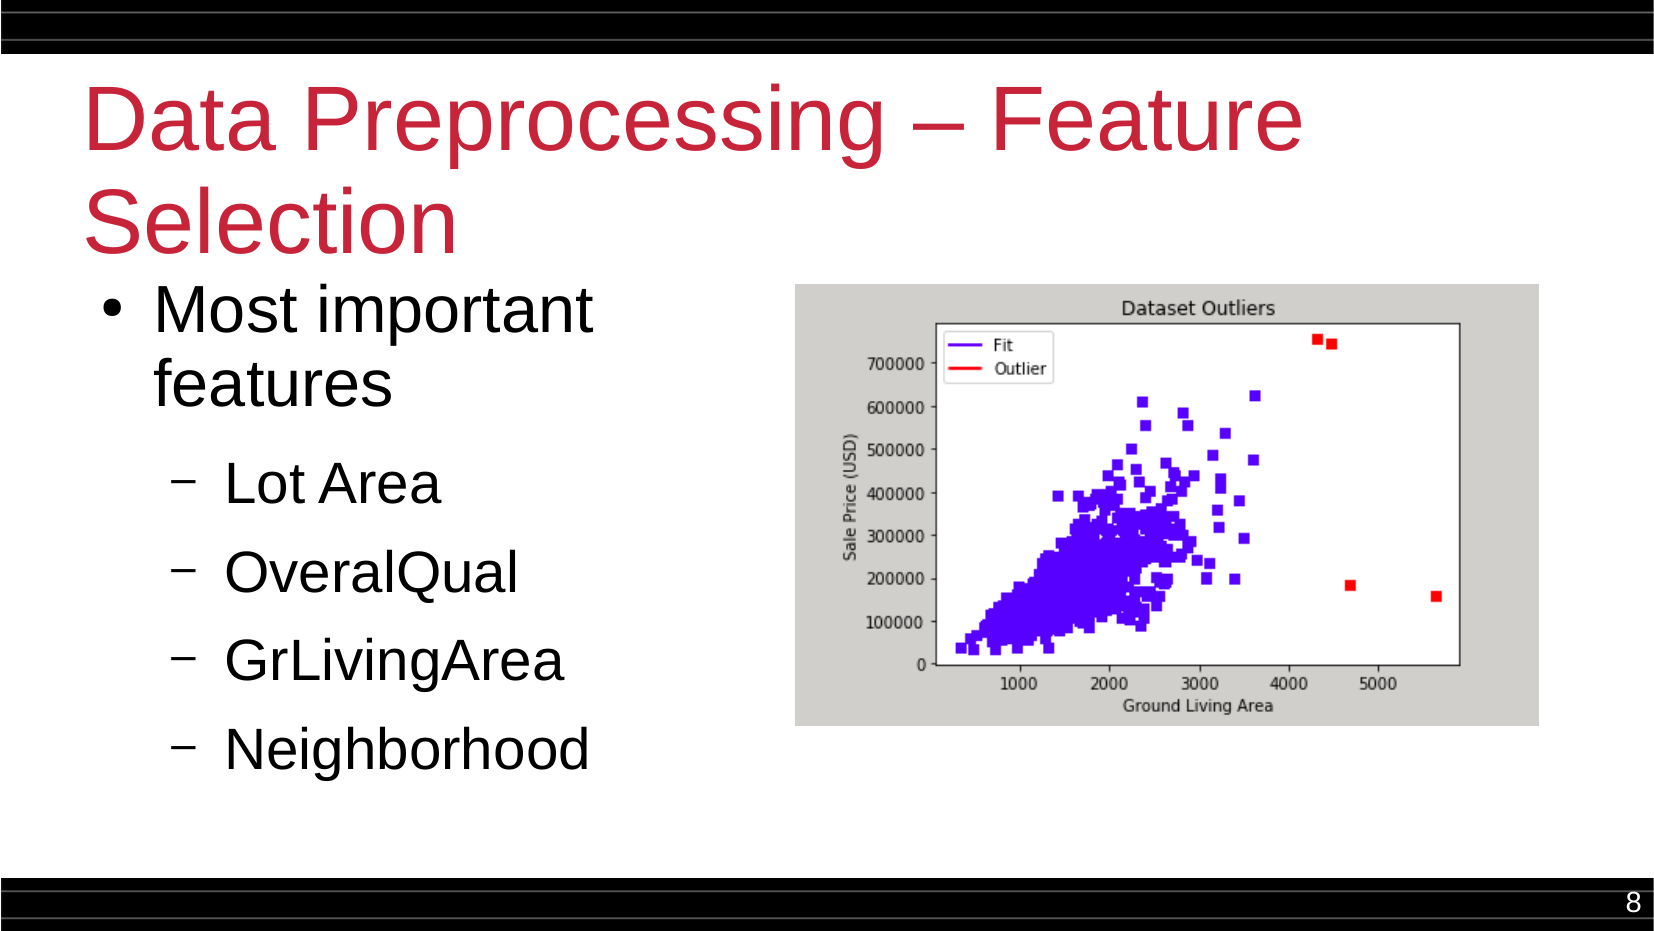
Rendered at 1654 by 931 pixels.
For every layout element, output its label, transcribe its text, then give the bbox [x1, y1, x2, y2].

picture [1, 878, 1654, 931]
picture [1, 0, 1654, 54]
picture [795, 284, 1539, 726]
title Data Preprocessing – Feature Selection [82, 67, 1571, 273]
list Most important features Lot Area OveralQual GrLivingArea Neighborhood [82, 271, 781, 851]
